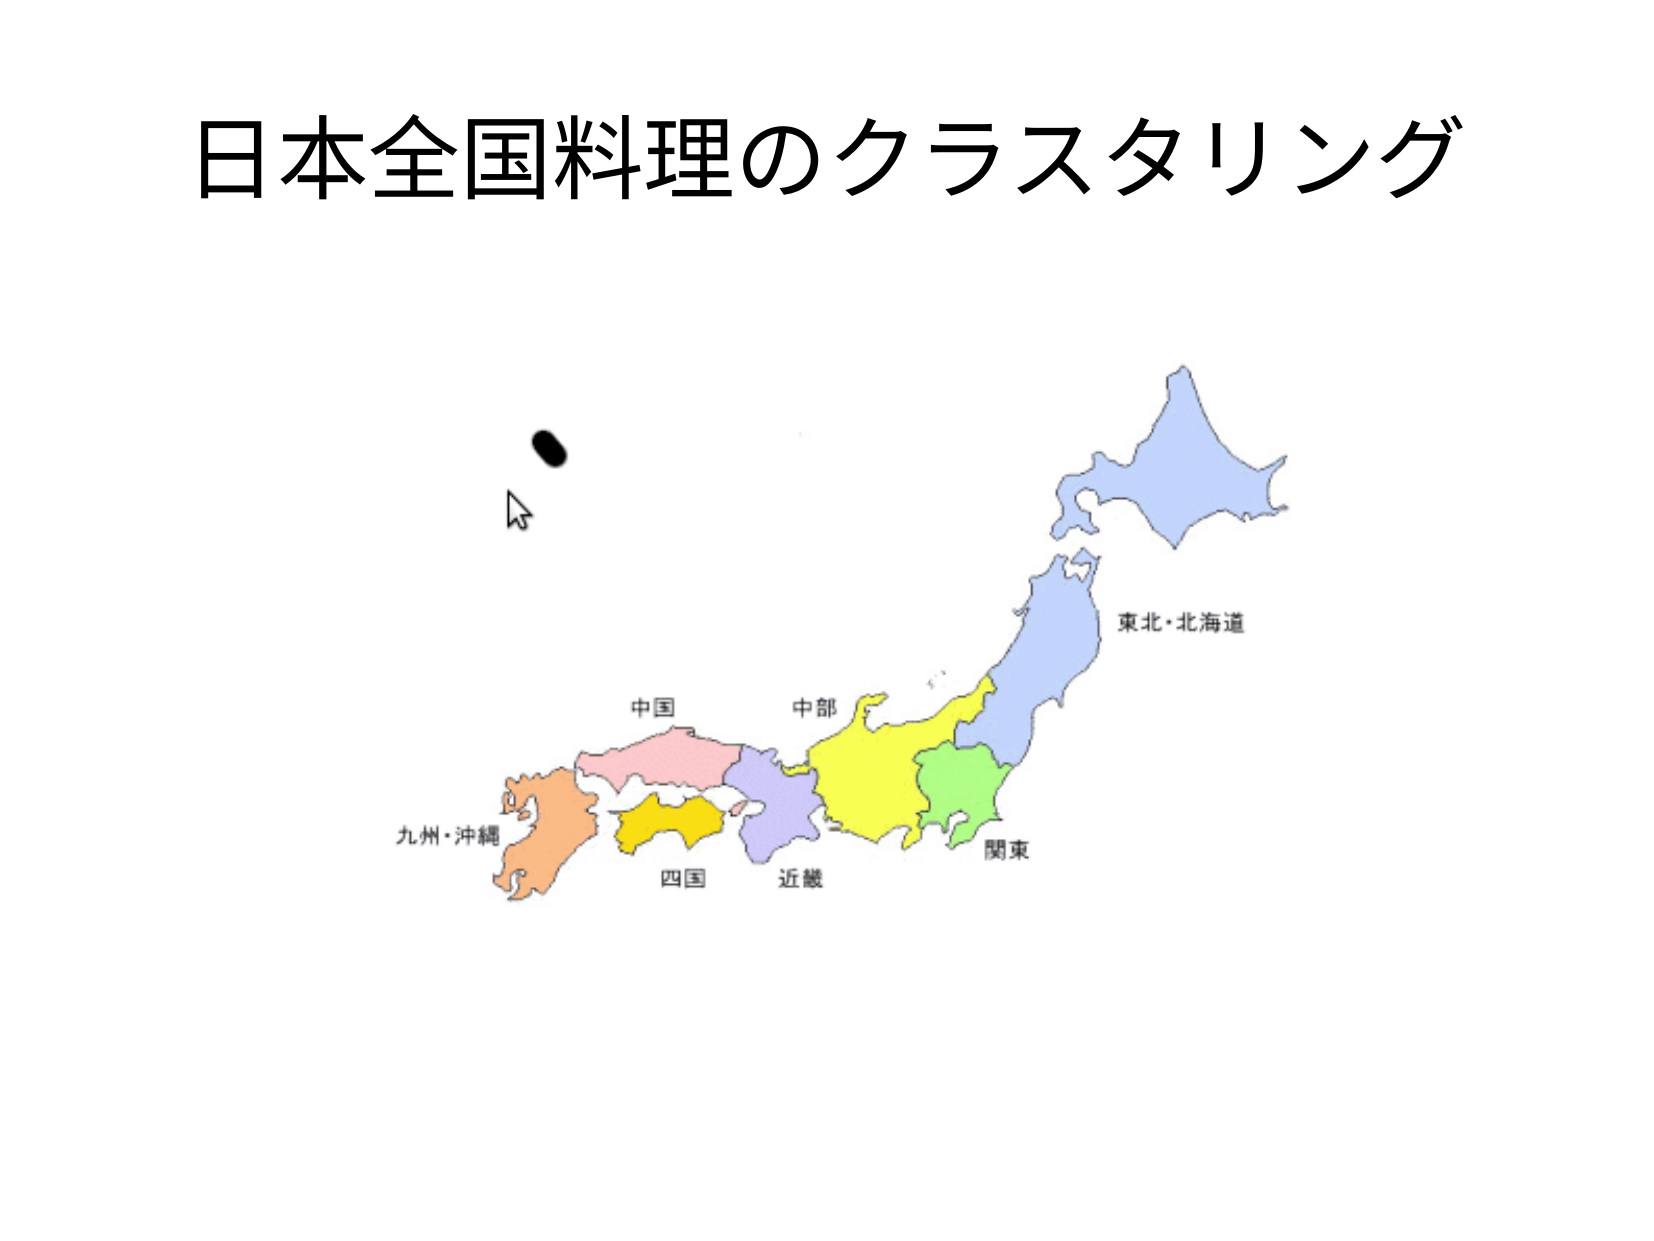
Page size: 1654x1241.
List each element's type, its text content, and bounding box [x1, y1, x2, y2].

title 日本全国料理のクラスタリング [82, 49, 1571, 257]
picture [291, 354, 1392, 910]
